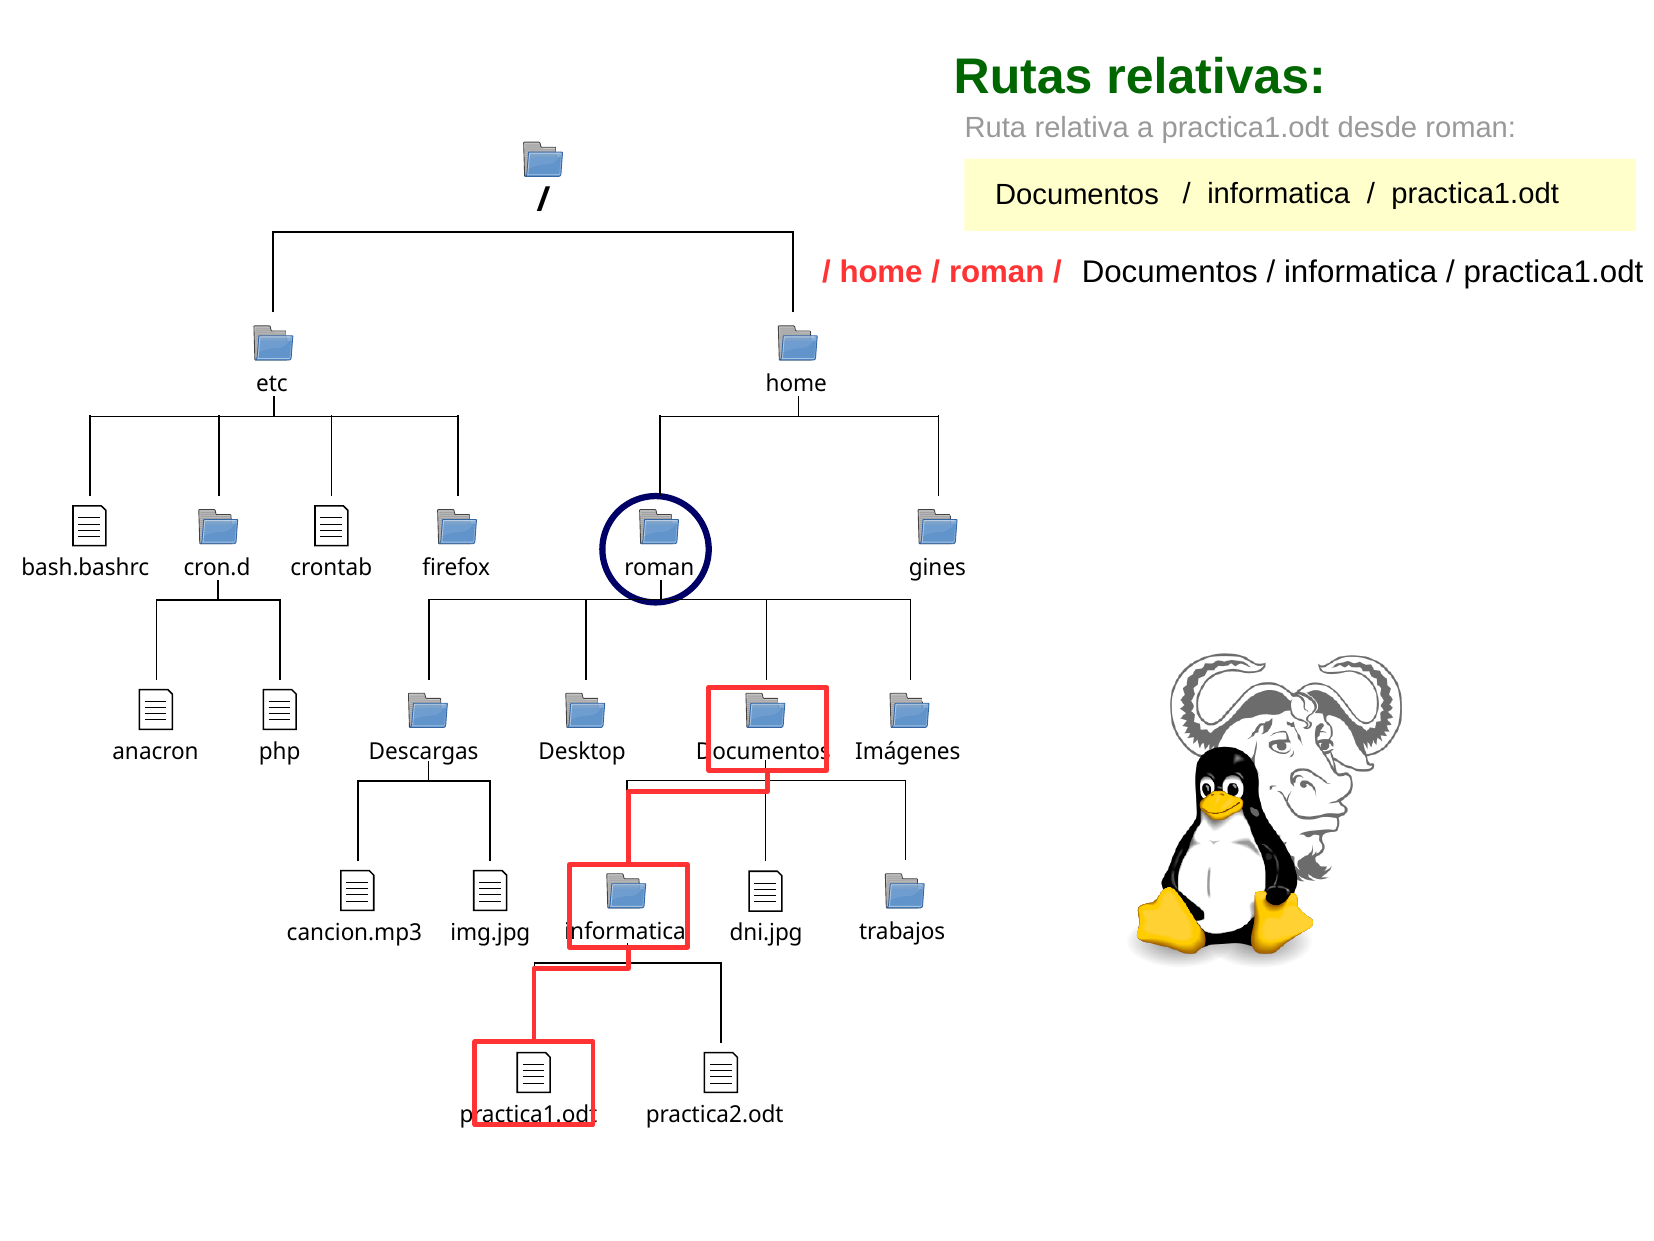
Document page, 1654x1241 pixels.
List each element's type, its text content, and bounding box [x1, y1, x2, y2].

text_box [969, 158, 1636, 231]
text_box Ruta relativa a practica1.odt desde roman: [949, 103, 1533, 152]
text_box Documentos [980, 170, 1175, 225]
text_box practica1.odt [1376, 169, 1575, 223]
picture [1125, 653, 1402, 968]
text_box / [1352, 169, 1390, 224]
picture [23, 141, 969, 1128]
text_box / [1167, 169, 1206, 224]
text_box / home / roman / [969, 247, 1086, 301]
text_box Documentos / informatica / practica1.odt [1086, 247, 1654, 301]
text_box informatica [1192, 169, 1352, 223]
text_box Rutas relativas: [938, 41, 1342, 112]
